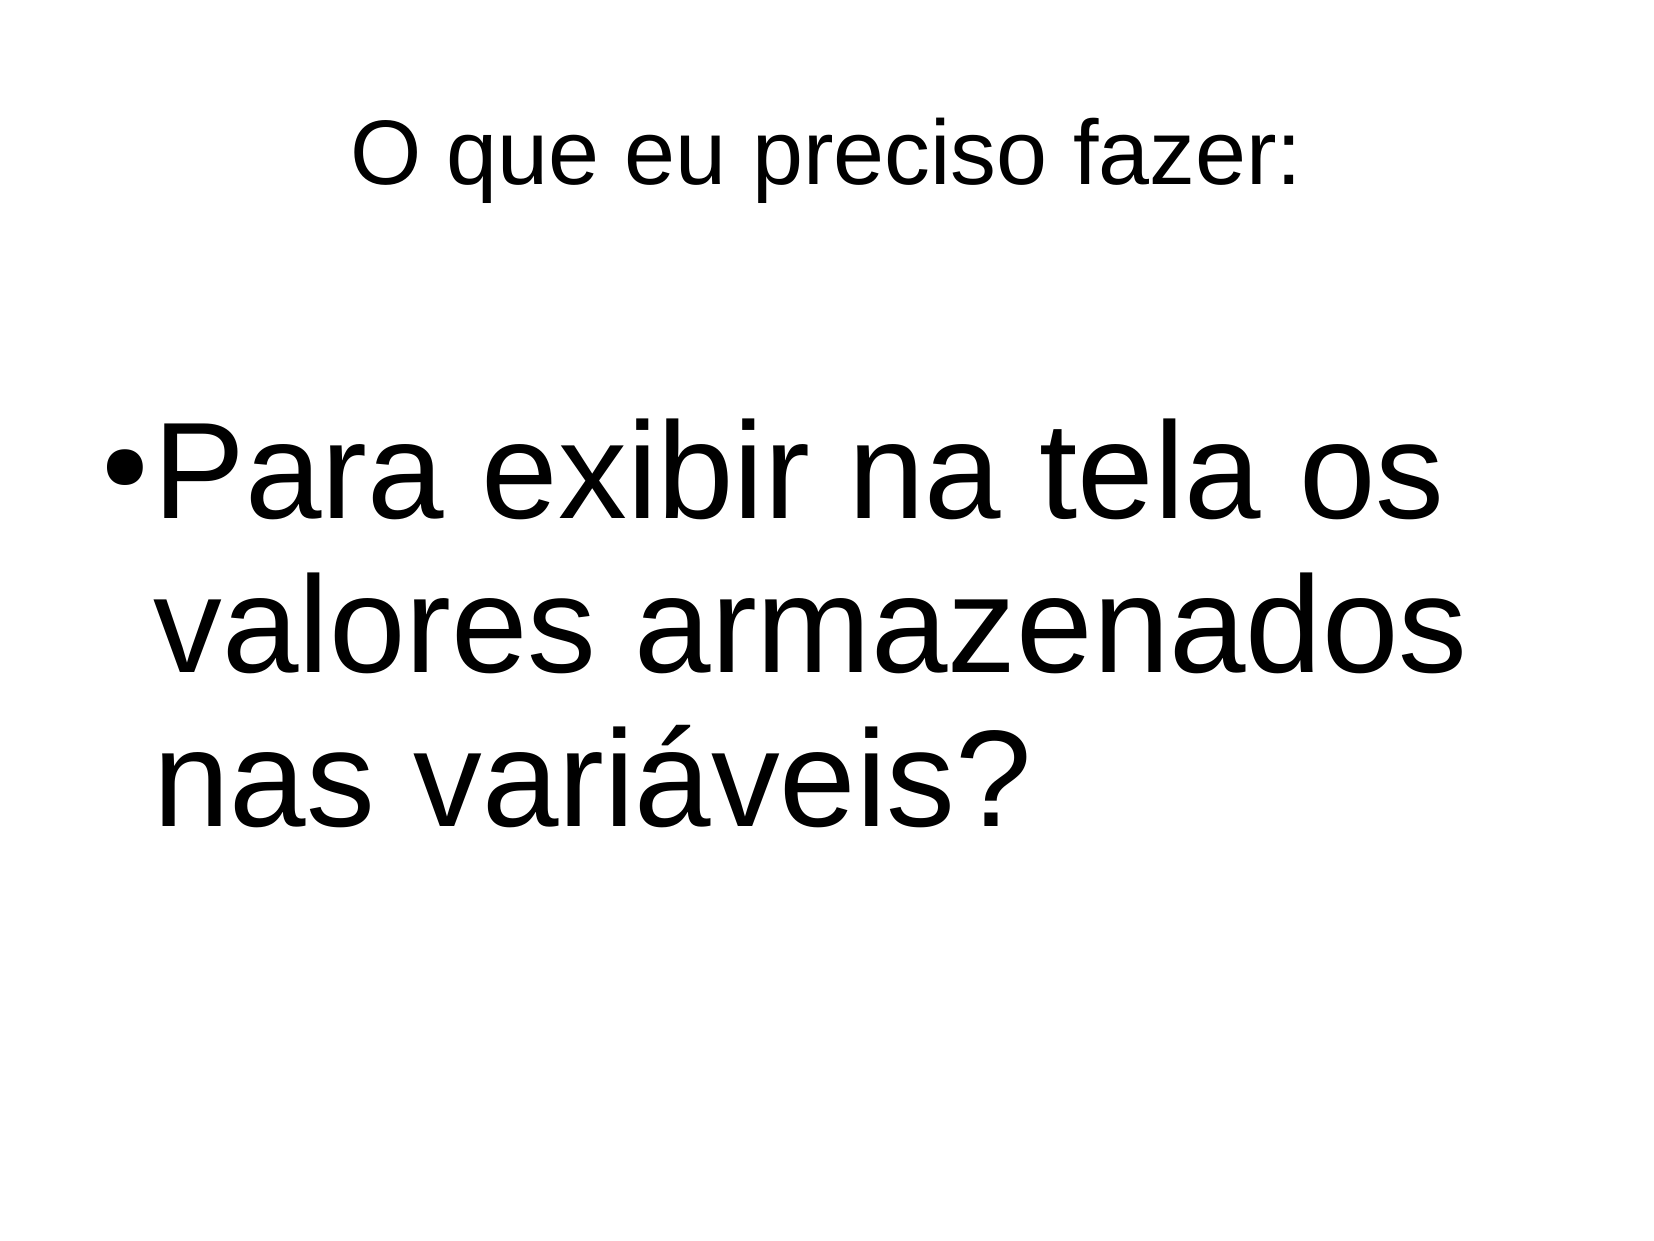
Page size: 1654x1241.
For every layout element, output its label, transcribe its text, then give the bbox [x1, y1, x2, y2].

list Para exibir na tela os valores armazenados nas variáveis? [82, 290, 1571, 1109]
title O que eu preciso fazer: [82, 49, 1571, 257]
